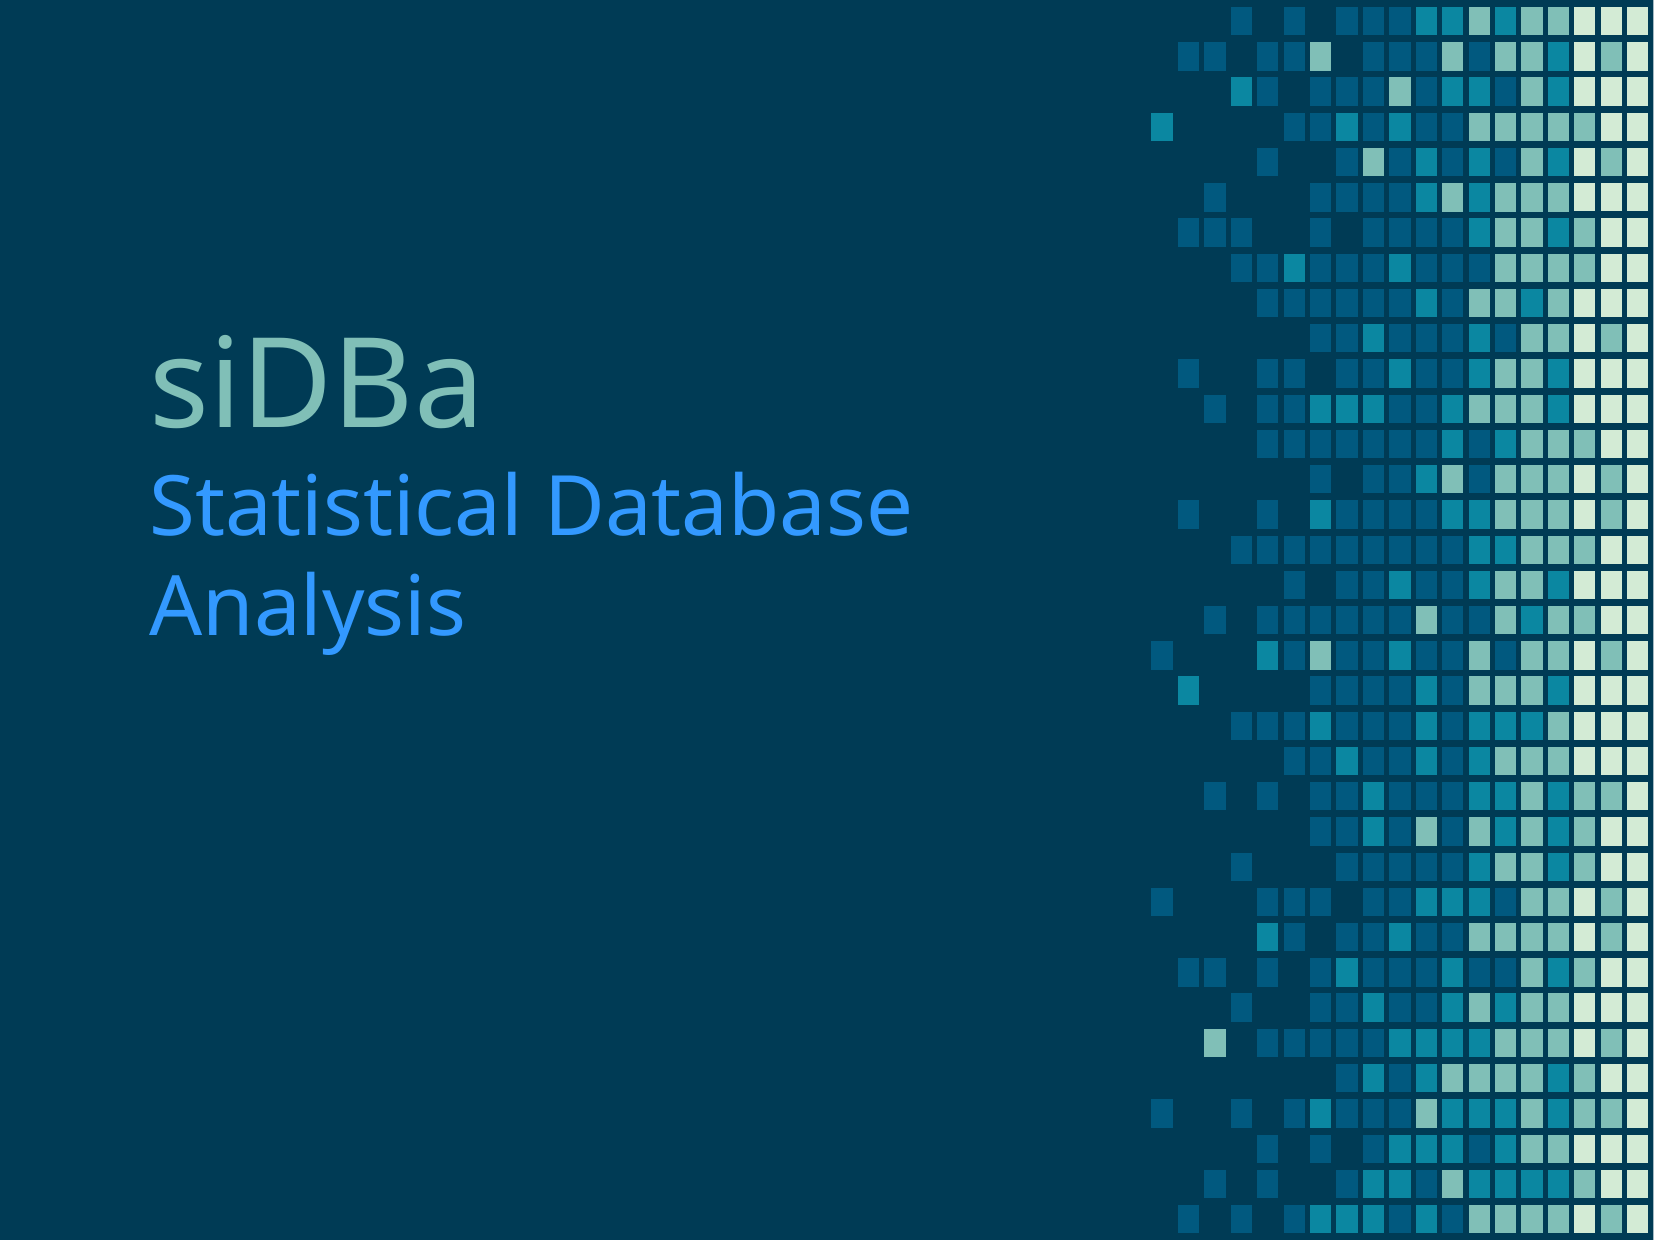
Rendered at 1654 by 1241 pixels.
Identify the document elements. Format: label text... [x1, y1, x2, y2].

title siDBa Statistical Database Analysis [134, 287, 1111, 567]
